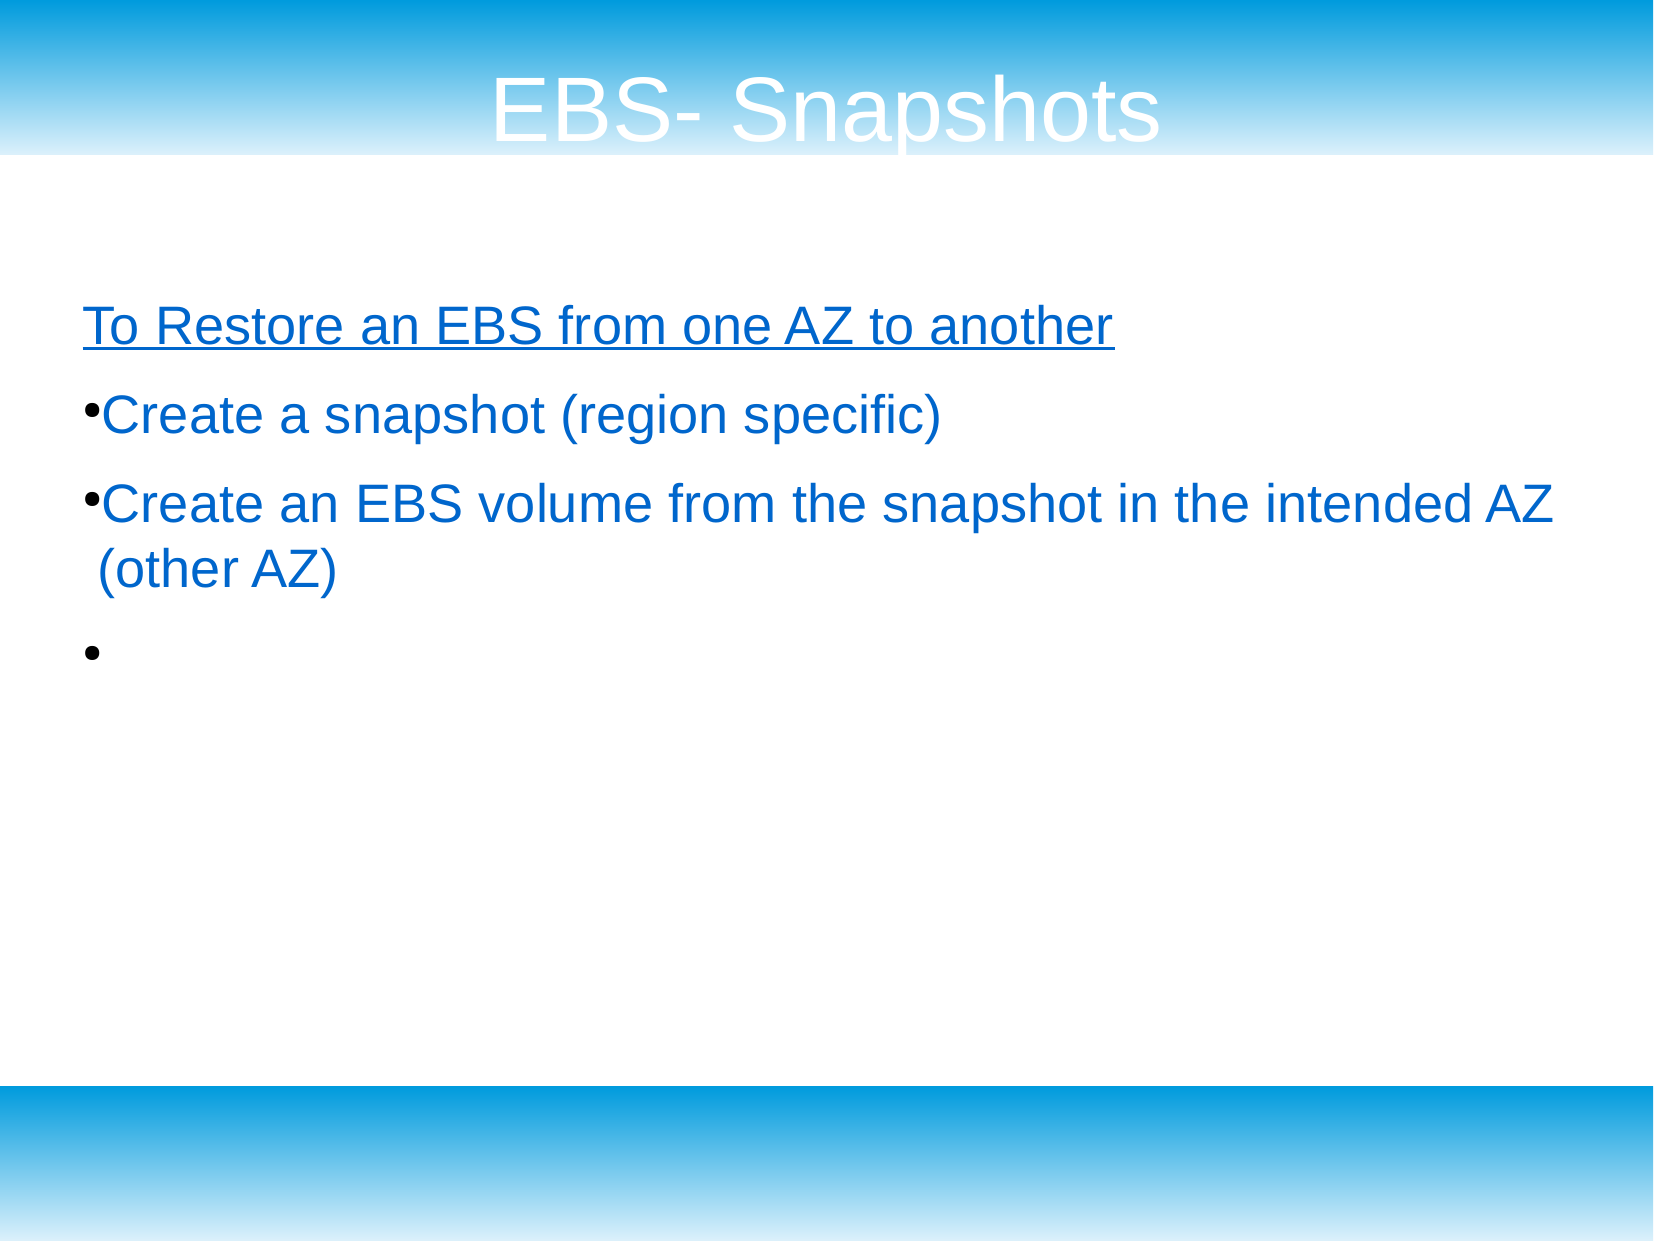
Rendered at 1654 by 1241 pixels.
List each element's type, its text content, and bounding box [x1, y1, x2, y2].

title EBS- Snapshots [82, 49, 1571, 155]
list To Restore an EBS from one AZ to another Create a snapshot (region specific) Create an EBS volume from the snapshot in the intended AZ (other AZ) [82, 290, 1571, 1010]
